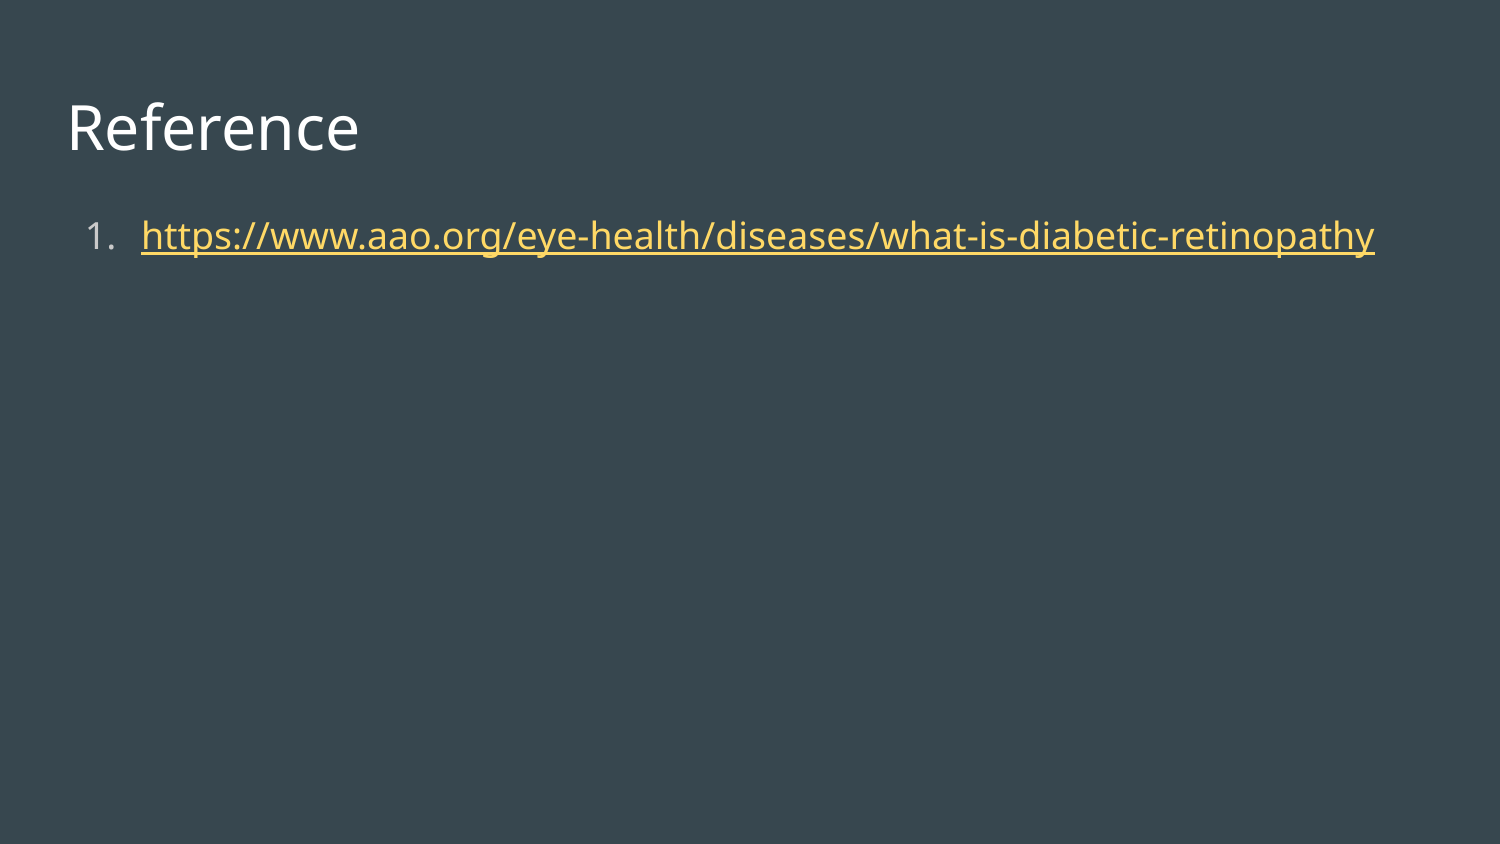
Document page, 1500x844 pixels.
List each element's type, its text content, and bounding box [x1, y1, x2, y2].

list https://www.aao.org/eye-health/diseases/what-is-diabetic-retinopathy [51, 189, 1449, 750]
title Reference [51, 72, 1449, 167]
